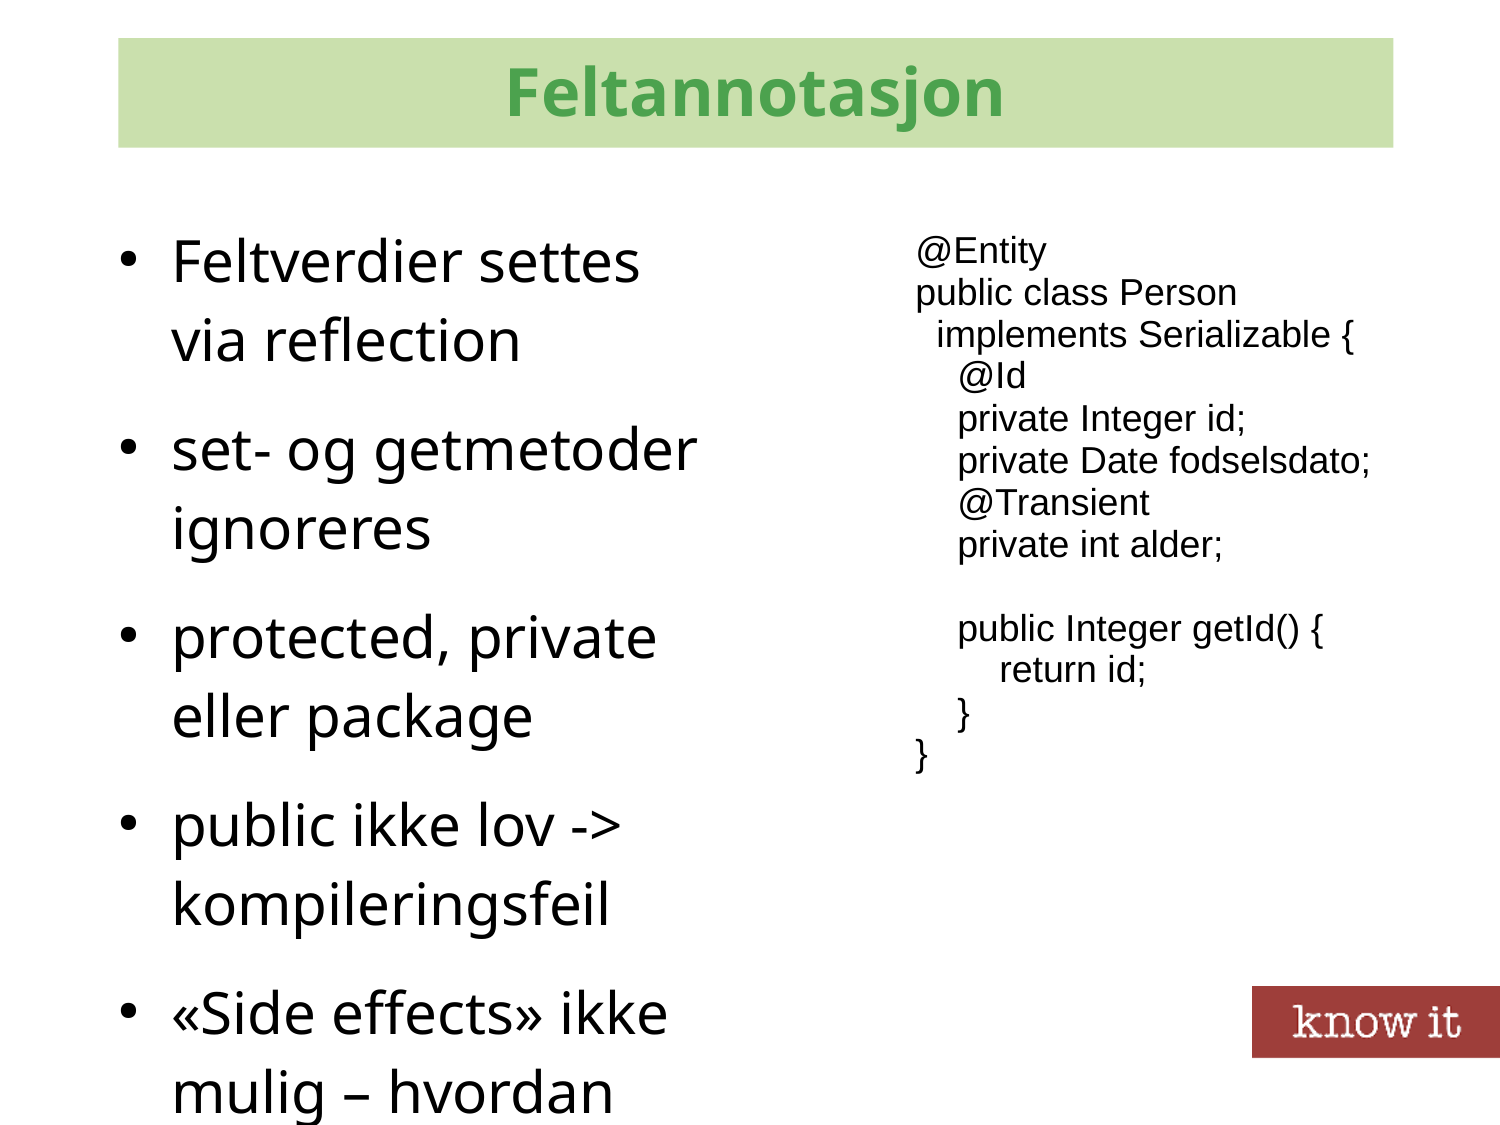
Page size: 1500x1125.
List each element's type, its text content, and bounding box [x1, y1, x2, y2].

picture [1252, 986, 1500, 1058]
text_box Feltannotasjon [118, 38, 1394, 148]
text_box @Entity public class Person implements Serializable { @Id private Integer id; private Date fodselsdato; @Transient private int alder; public Integer getId() { return id; } } [915, 206, 1418, 798]
list Feltverdier settes via reflection set- og getmetoder ignoreres protected, private eller package public ikke lov -> kompileringsfeil «Side effects» ikke mulig – hvordan regne ut alder? [100, 220, 733, 1085]
